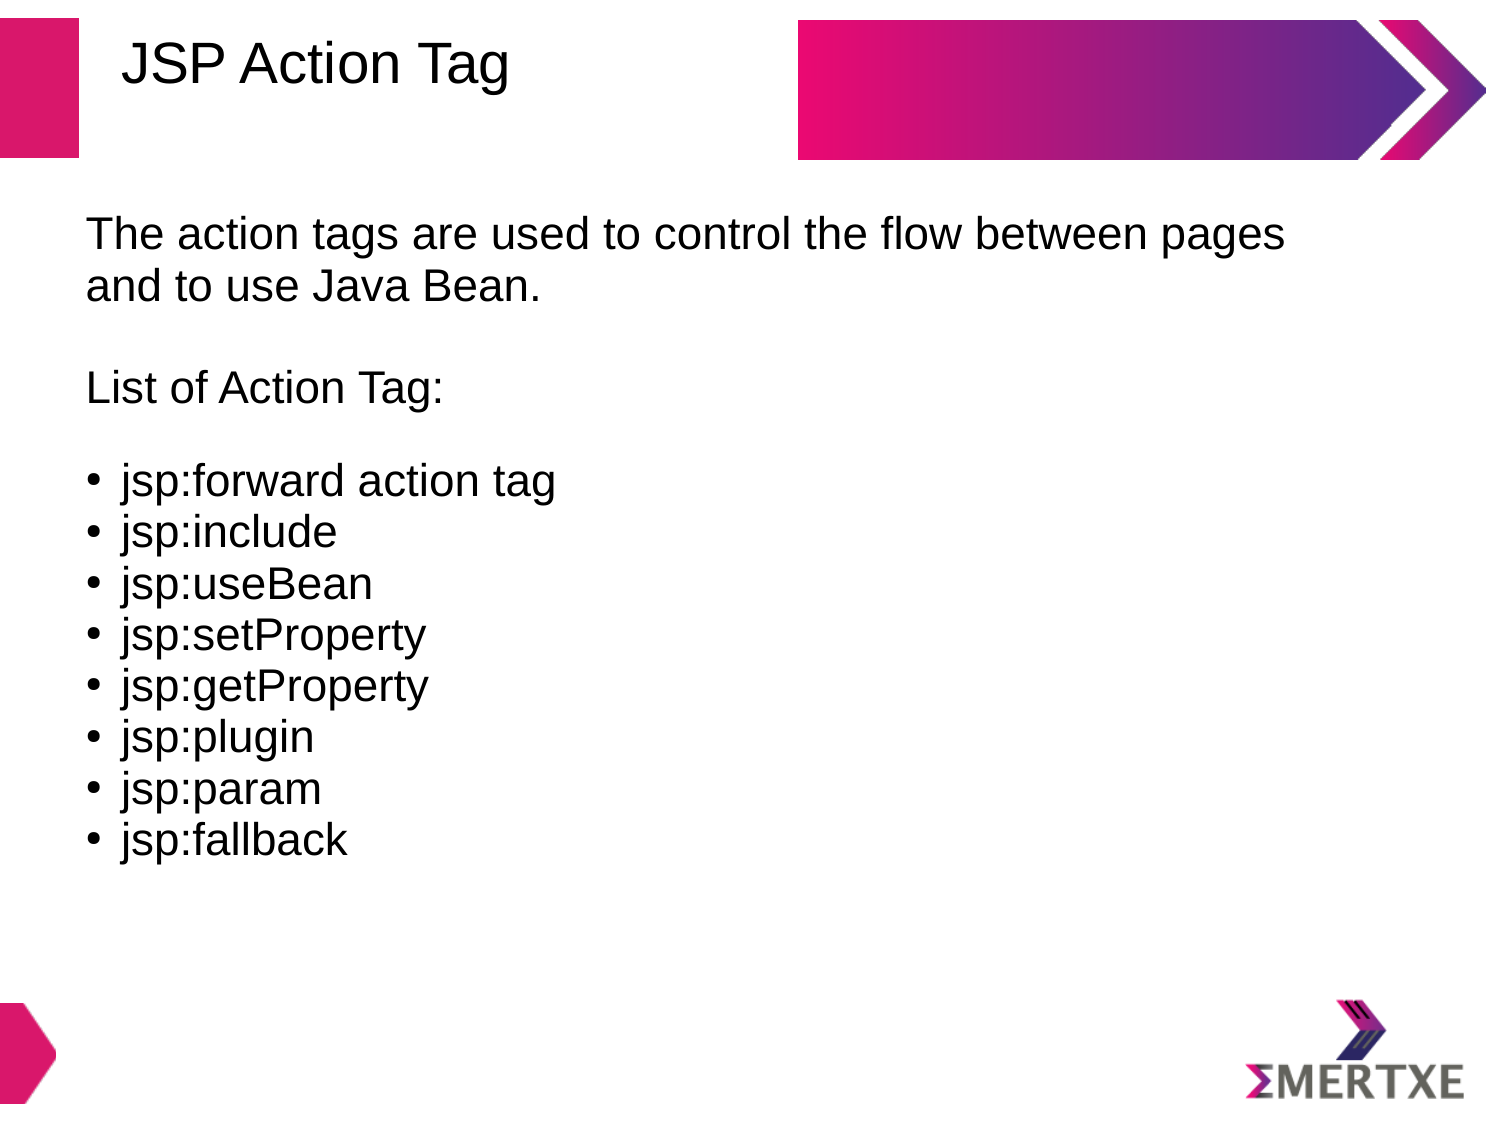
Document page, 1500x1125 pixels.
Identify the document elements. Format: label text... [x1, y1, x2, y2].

text_box JSP Action Tag [106, 23, 721, 104]
text_box The action tags are used to control the flow between pages and to use Java Bean. List of Action Tag: jsp:forward action tag jsp:include jsp:useBean jsp:setProperty jsp:getProperty jsp:plugin jsp:param jsp:fallback [70, 200, 1312, 873]
picture [1245, 996, 1465, 1099]
picture [798, 20, 1486, 160]
